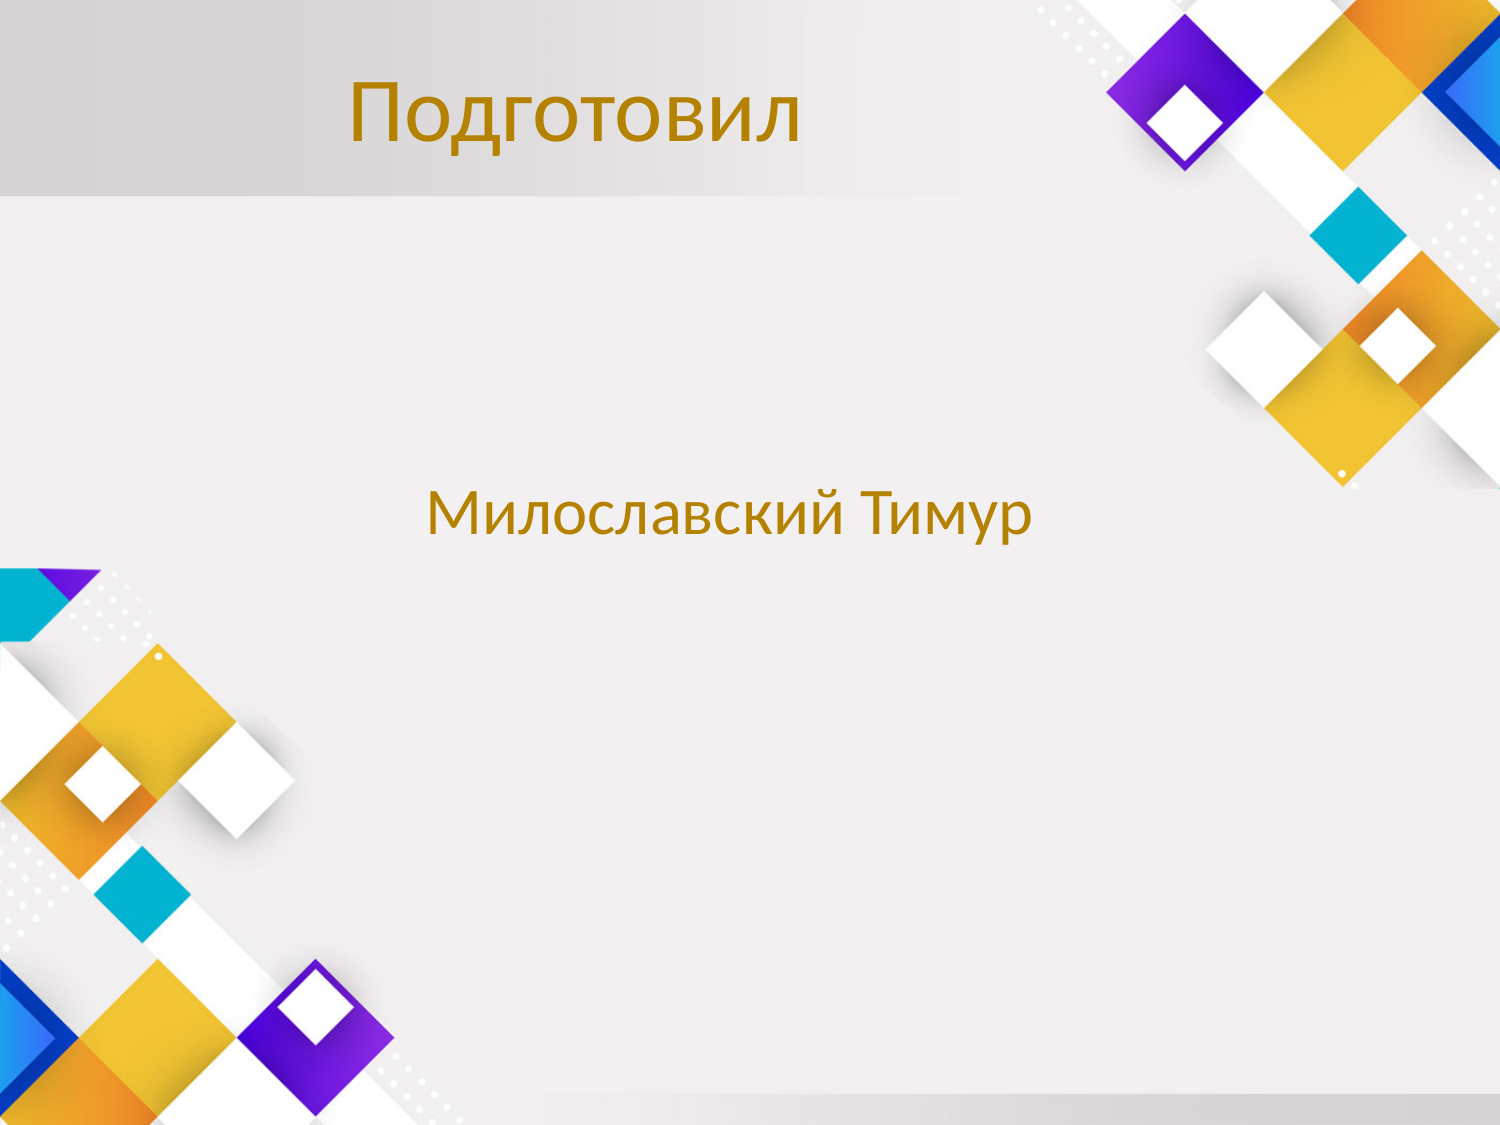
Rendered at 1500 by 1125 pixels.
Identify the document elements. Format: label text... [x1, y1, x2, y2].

title Подготовил [17, 10, 1134, 200]
picture [0, 0, 1500, 1125]
list Милославский Тимур [354, 460, 1382, 1125]
